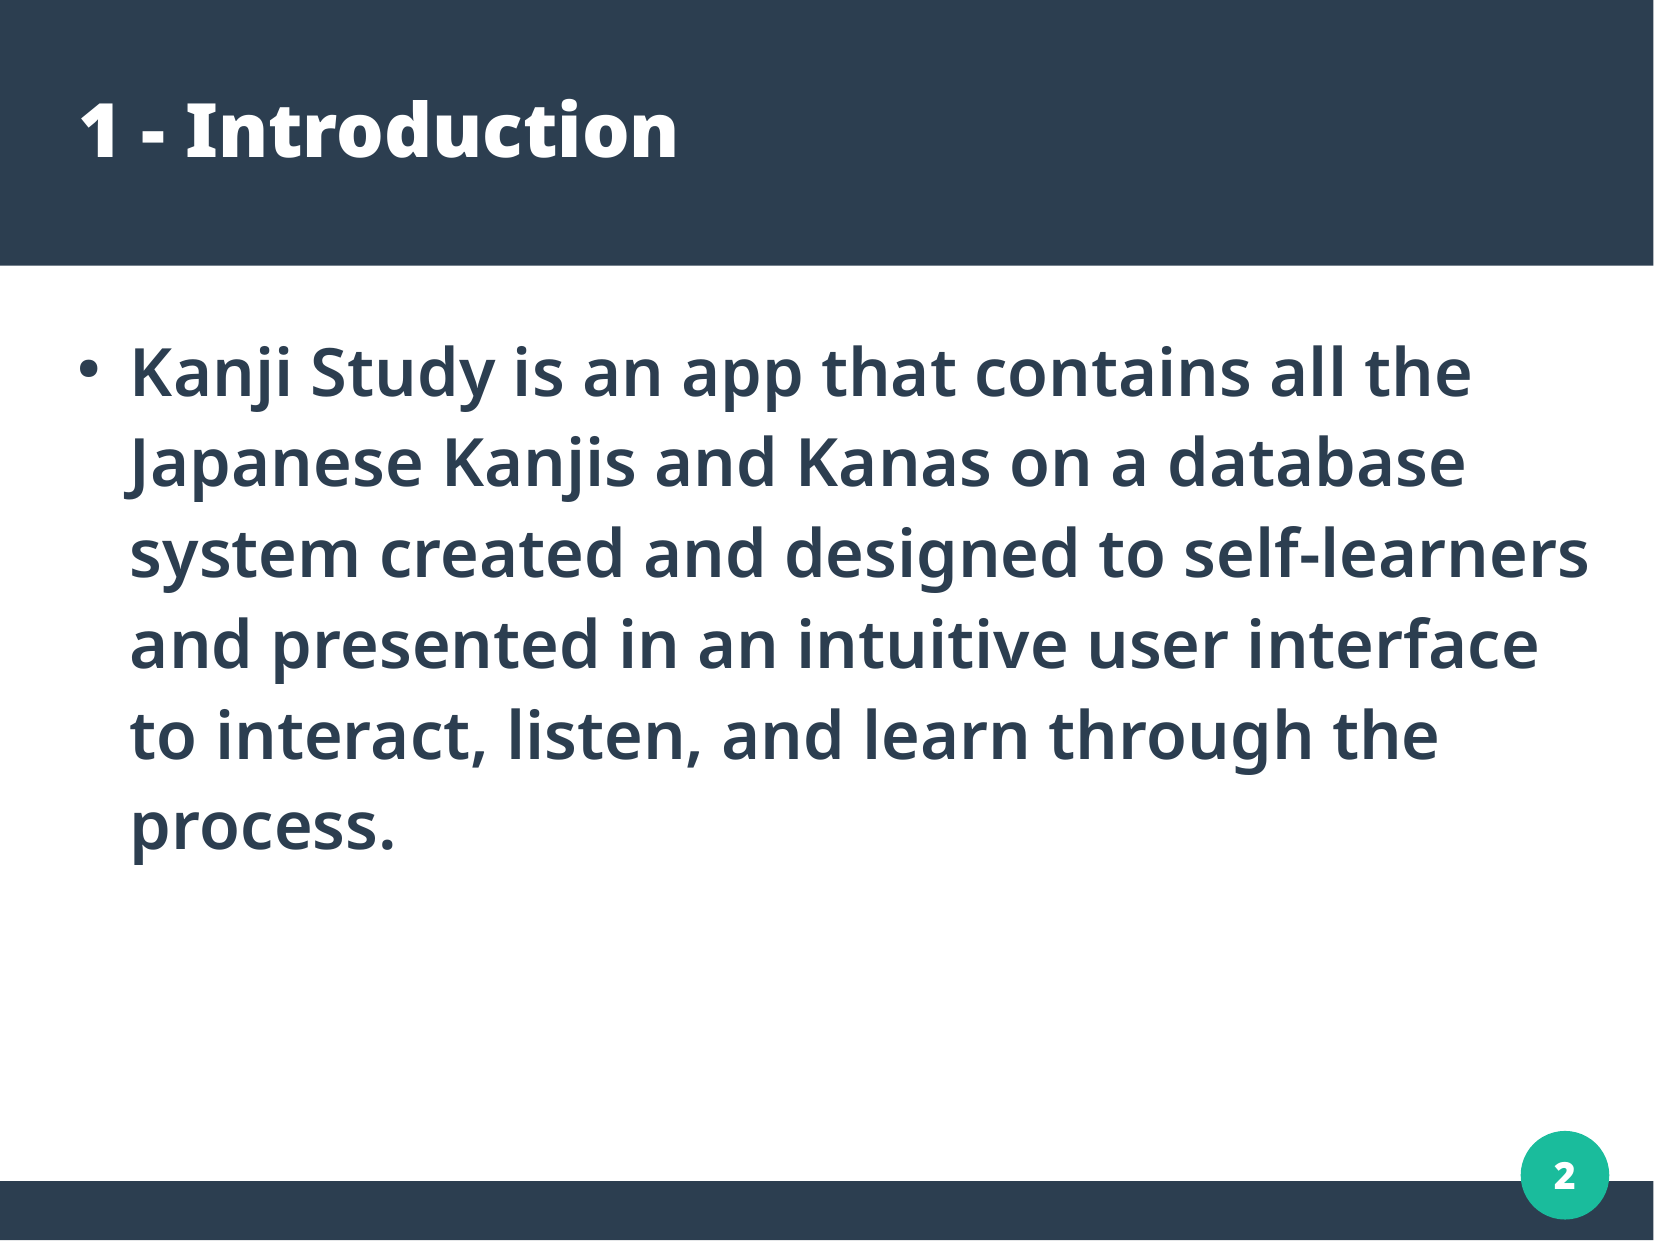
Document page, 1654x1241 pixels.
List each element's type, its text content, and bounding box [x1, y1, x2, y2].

list Kanji Study is an app that contains all the Japanese Kanjis and Kanas on a database system created and designed to self-learners and presented in an intuitive user interface to interact, listen, and learn through the process. [59, 324, 1595, 1152]
title 1 - Introduction [59, 49, 1595, 207]
